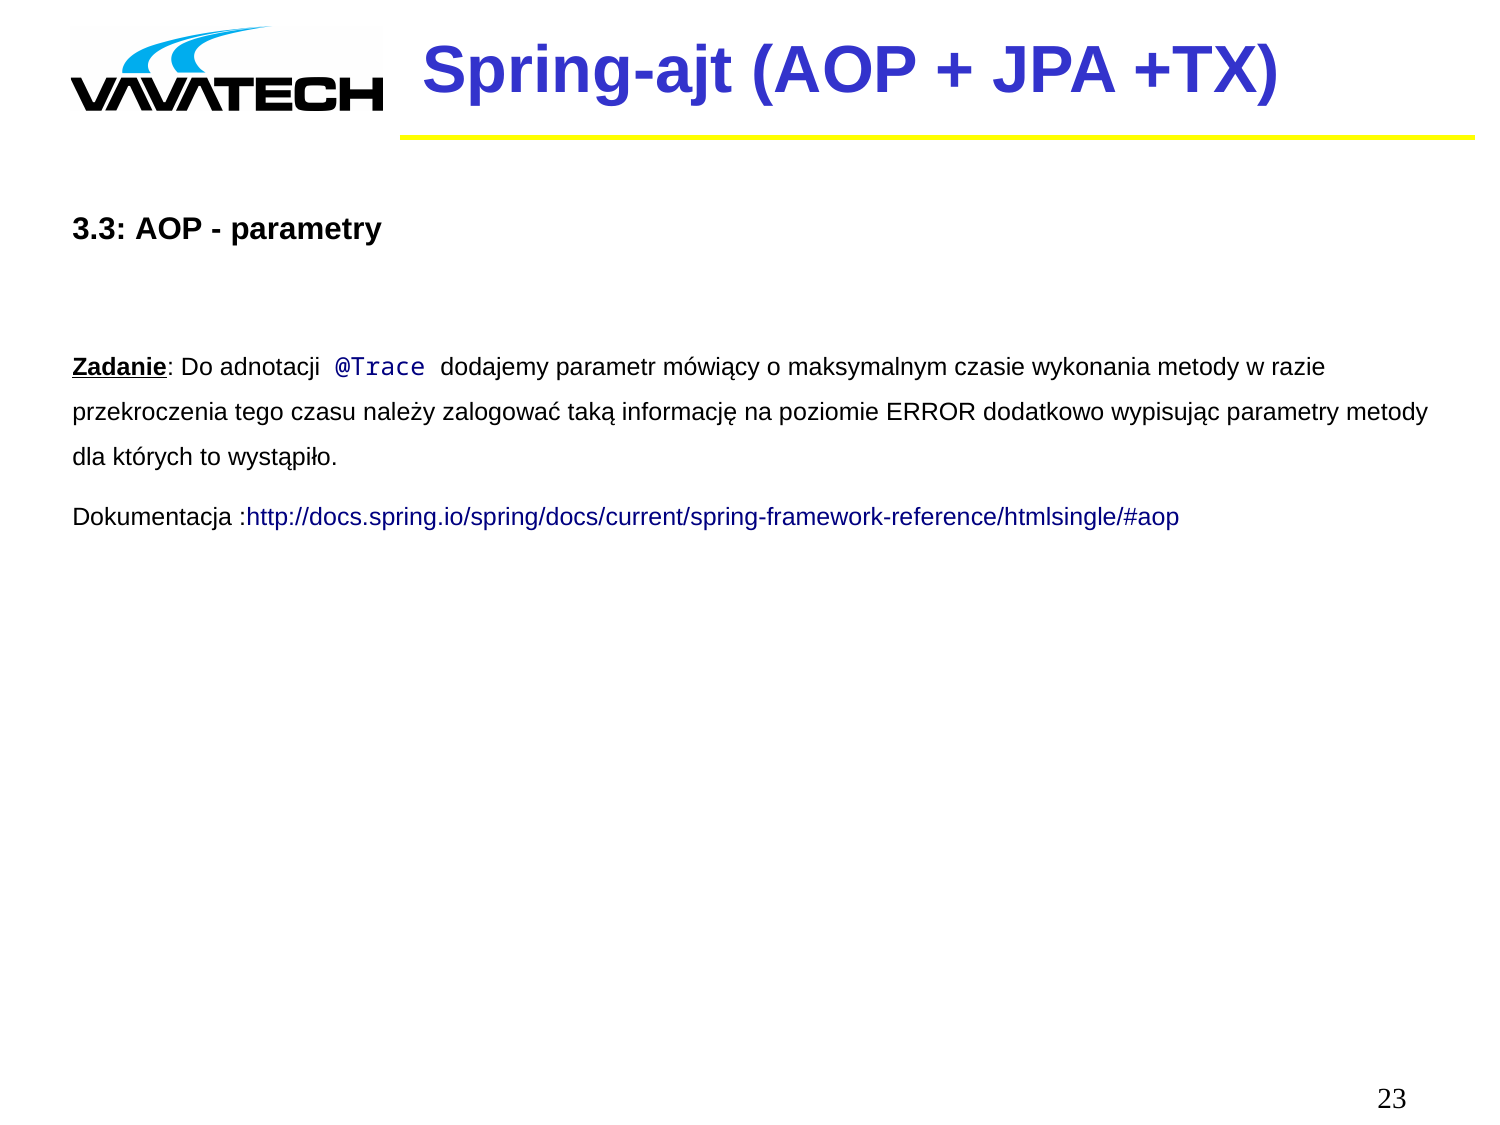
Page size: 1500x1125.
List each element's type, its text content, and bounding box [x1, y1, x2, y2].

text_box 3.3: AOP - parametry Zadanie: Do adnotacji @Trace dodajemy parametr mówiący o maksymalnym czasie wykonania metody w razie przekroczenia tego czasu należy zalogować taką informację na poziomie ERROR dodatkowo wypisując parametry metody dla których to wystąpiło. Dokumentacja :http://docs.spring.io/spring/docs/current/spring-framework-reference/htmlsingle/#aop [57, 200, 1453, 662]
picture [70, 26, 383, 111]
title Spring-ajt (AOP + JPA +TX) [407, 0, 1479, 157]
